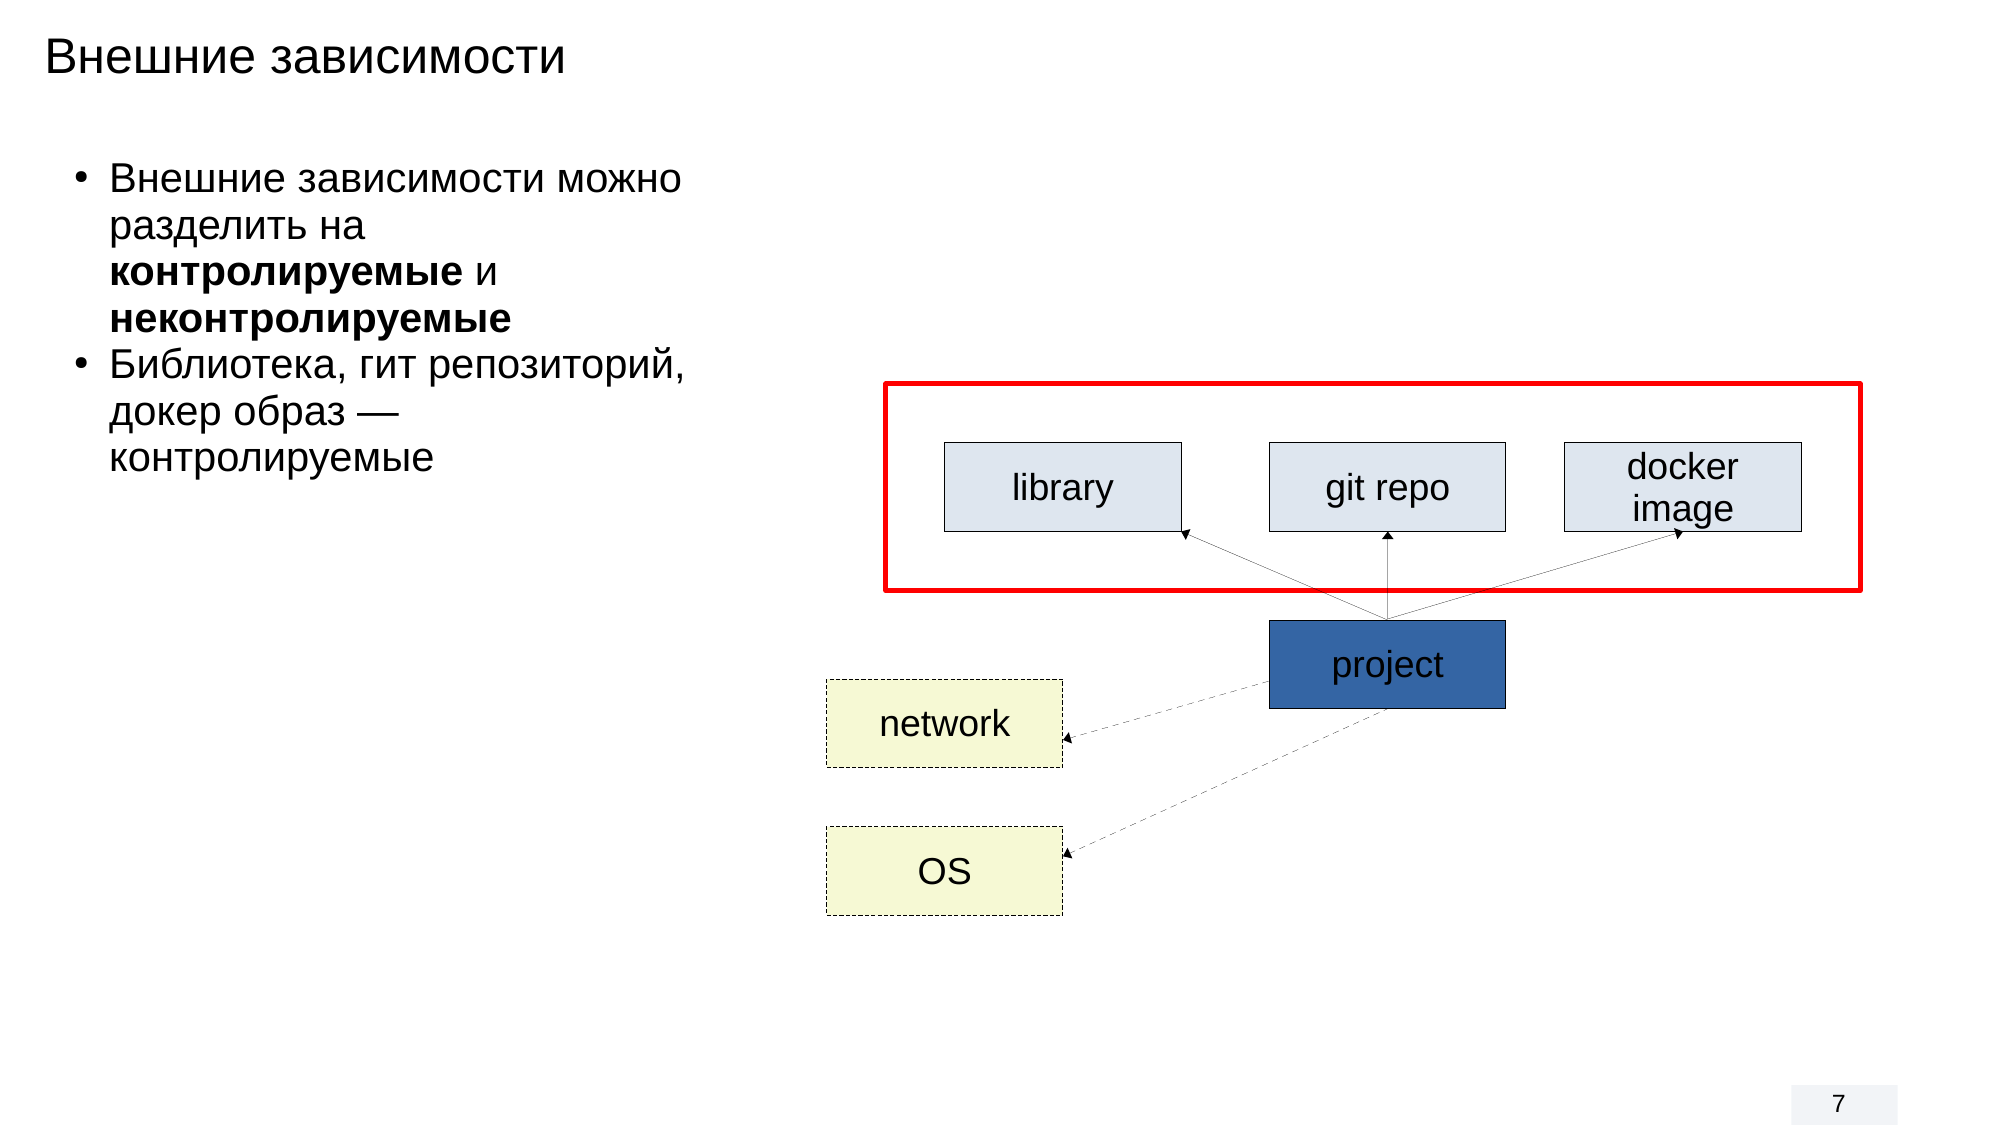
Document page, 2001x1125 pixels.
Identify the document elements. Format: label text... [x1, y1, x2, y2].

text_box git repo [1269, 442, 1506, 532]
text_box [885, 383, 1861, 591]
text_box docker image [1564, 442, 1802, 532]
text_box project [1269, 620, 1506, 709]
text_box OS [826, 826, 1063, 916]
text_box network [826, 679, 1063, 768]
text_box Внешние зависимости можно разделить на контролируемые и неконтролируемые Библиотека, гит репозиторий, докер образ — контролируемые [59, 147, 709, 597]
text_box library [944, 442, 1182, 532]
text_box <number> [1817, 1082, 1961, 1125]
text_box Внешние зависимости [29, 21, 1595, 92]
